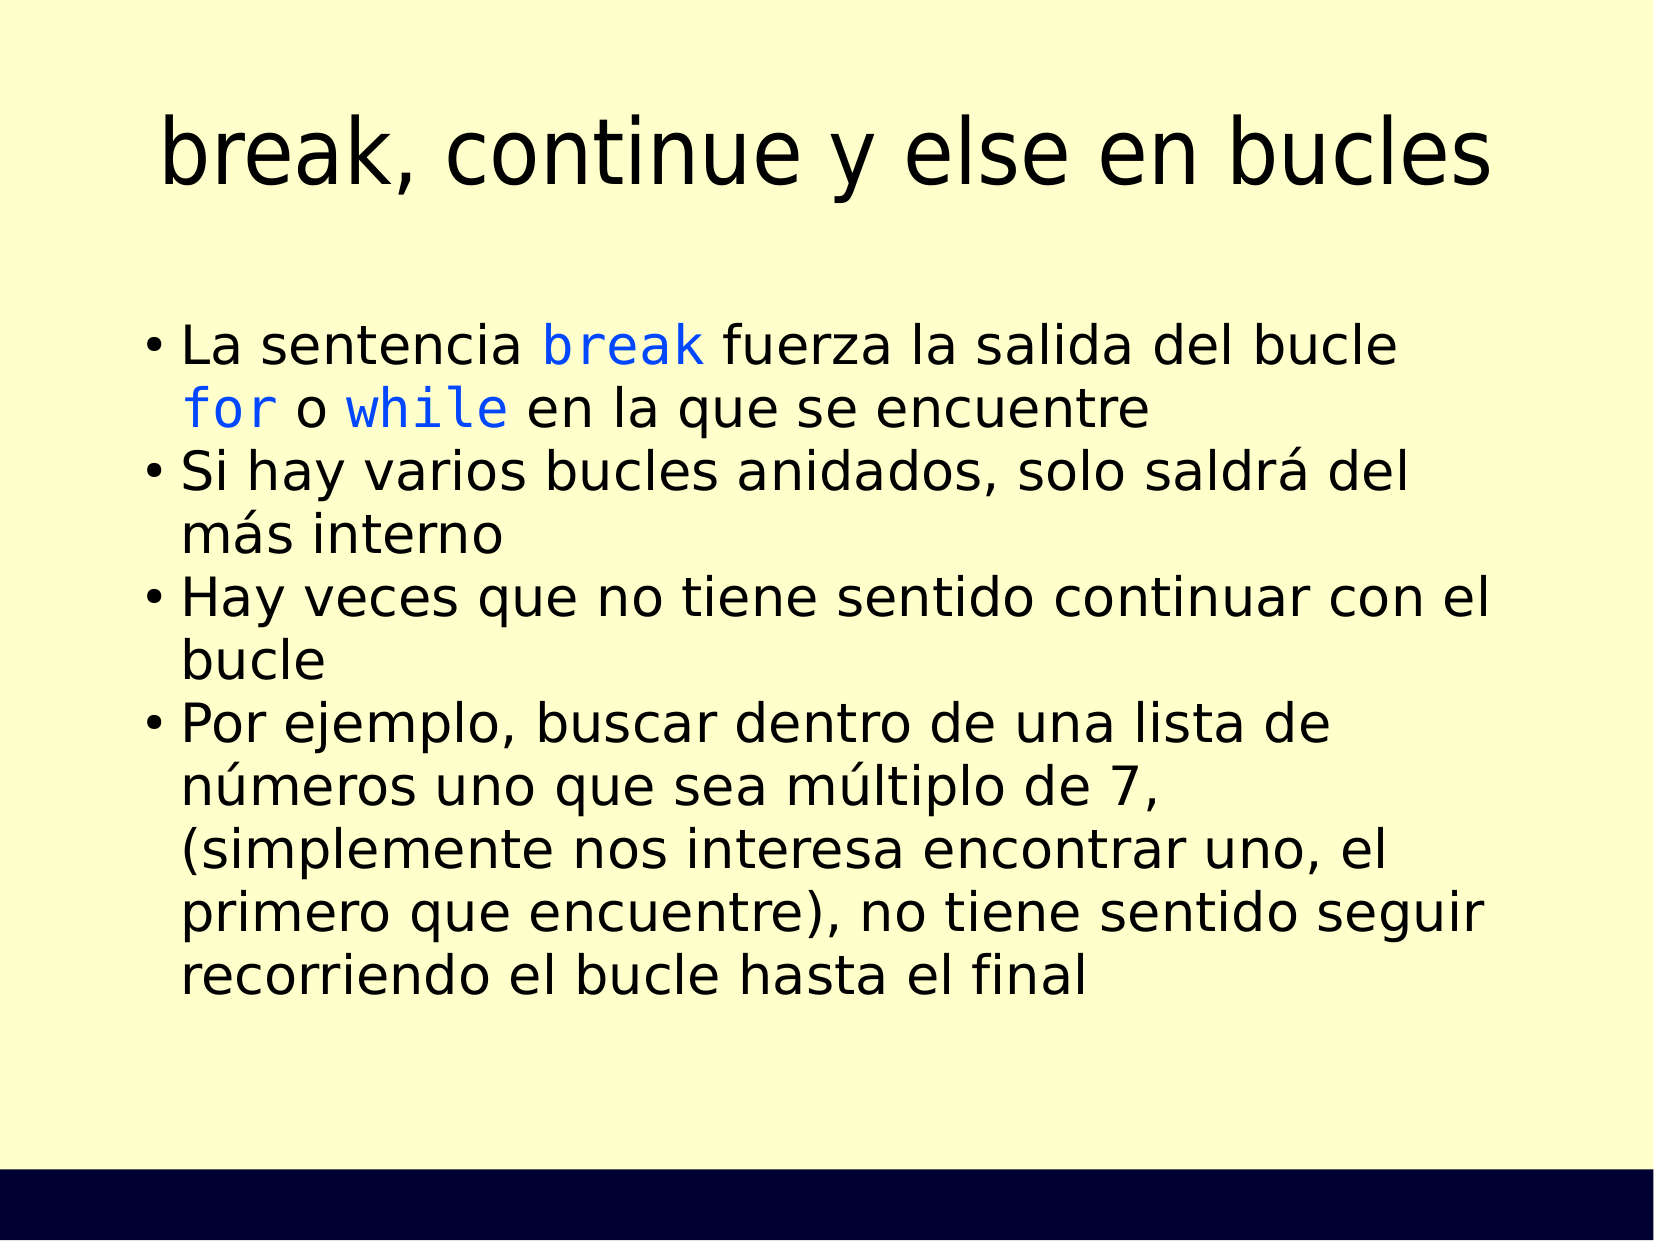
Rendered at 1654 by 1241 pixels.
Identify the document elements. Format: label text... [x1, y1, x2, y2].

title break, continue y else en bucles [82, 49, 1571, 257]
text_box La sentencia break fuerza la salida del bucle for o while en la que se encuentre Si hay varios bucles anidados, solo saldrá del más interno Hay veces que no tiene sentido continuar con el bucle Por ejemplo, buscar dentro de una lista de números uno que sea múltiplo de 7, (simplemente nos interesa encontrar uno, el primero que encuentre), no tiene sentido seguir recorriendo el bucle hasta el final [129, 307, 1512, 1040]
